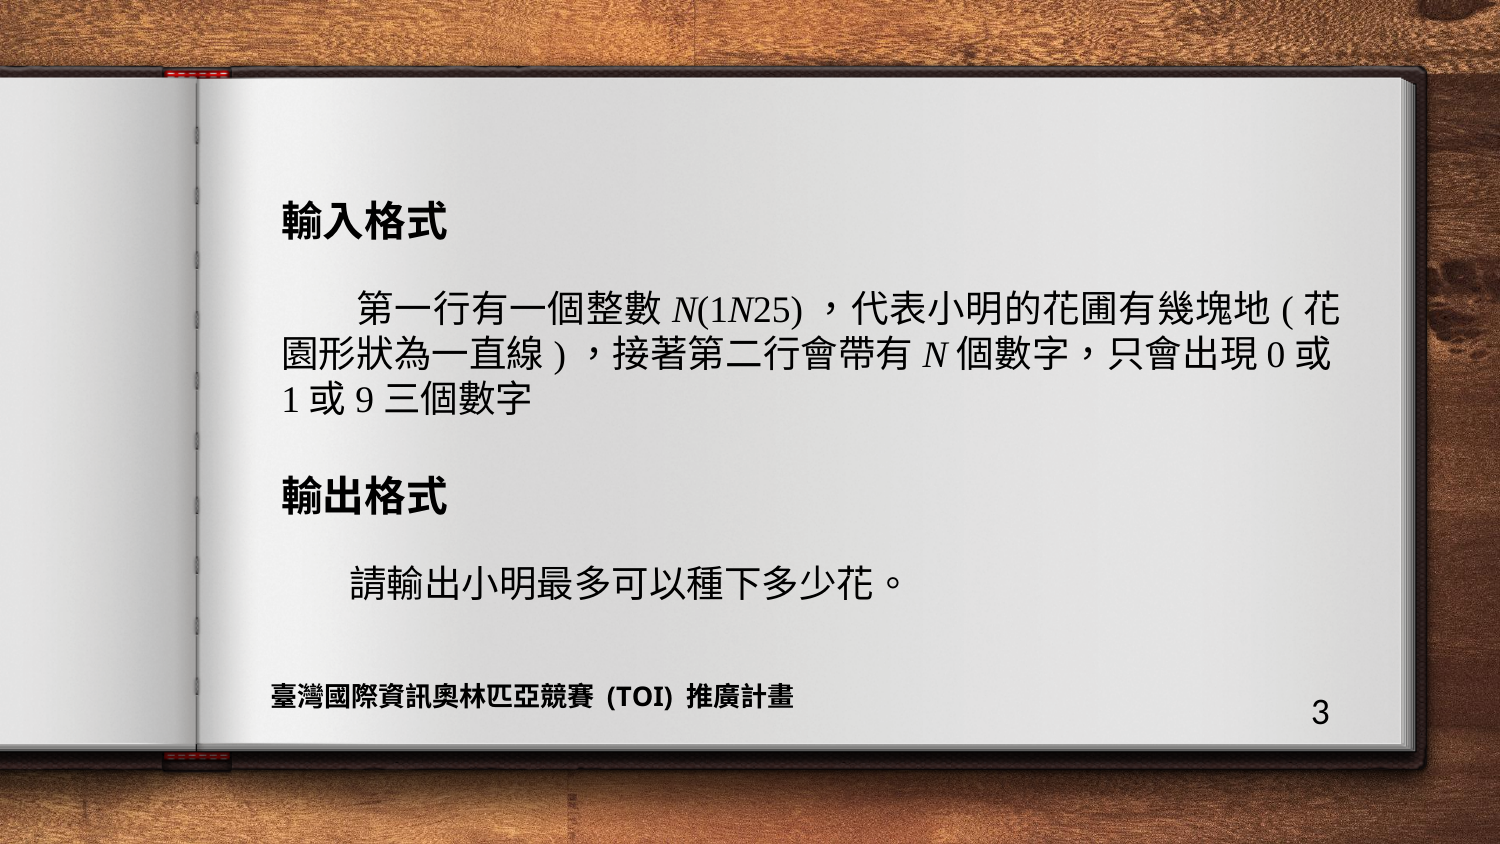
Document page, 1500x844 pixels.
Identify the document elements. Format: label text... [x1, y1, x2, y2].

text_box 輸入格式 第一行有一個整數N(1N25)，代表小明的花圃有幾塊地(花園形狀為一直線)，接著第二行會帶有N個數字，只會出現0或1或9三個數字 [266, 187, 1356, 427]
text_box [1295, 672, 1386, 737]
text_box 輸出格式 請輸出小明最多可以種下多少花。 [266, 463, 1368, 613]
